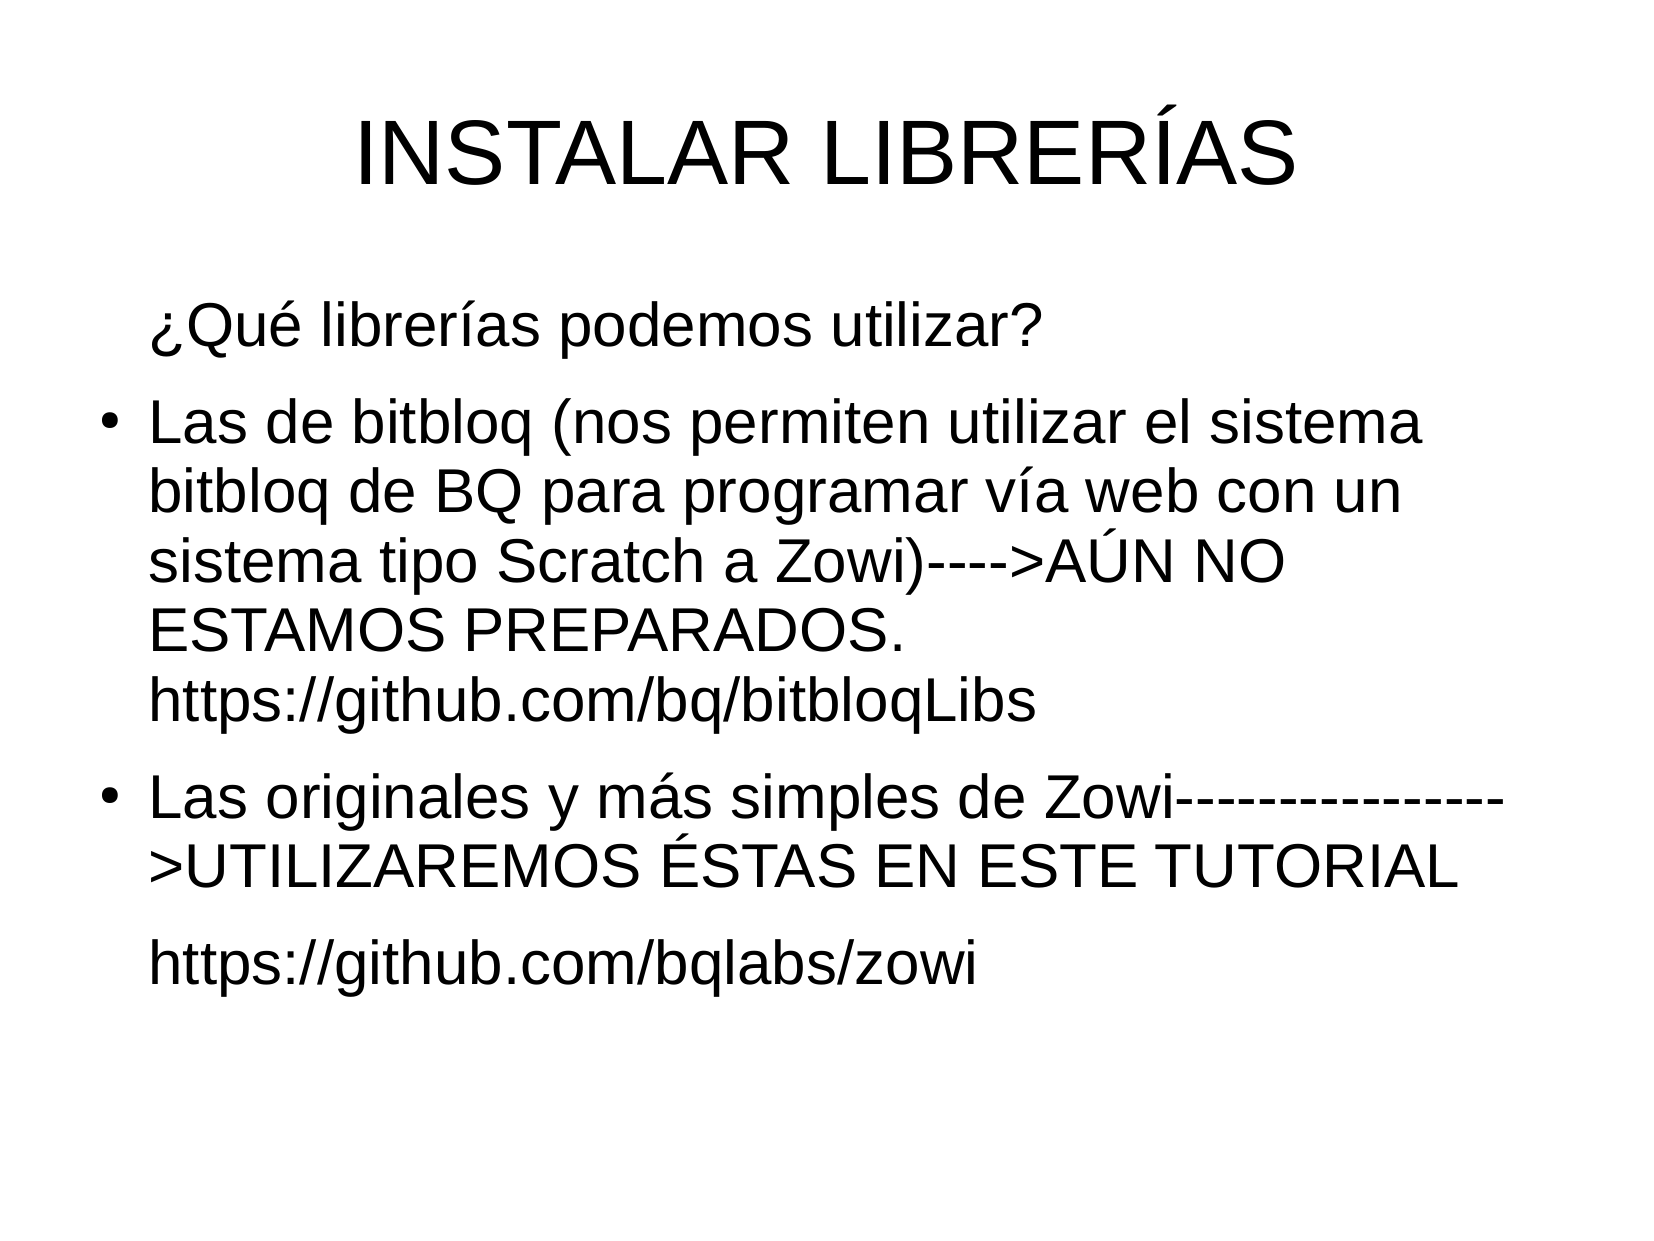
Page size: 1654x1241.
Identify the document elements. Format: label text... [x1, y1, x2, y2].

list ¿Qué librerías podemos utilizar? Las de bitbloq (nos permiten utilizar el sistema bitbloq de BQ para programar vía web con un sistema tipo Scratch a Zowi)---->AÚN NO ESTAMOS PREPARADOS. https://github.com/bq/bitbloqLibs Las originales y más simples de Zowi---------------->UTILIZAREMOS ÉSTAS EN ESTE TUTORIAL https://github.com/bqlabs/zowi [82, 290, 1571, 1010]
title INSTALAR LIBRERÍAS [82, 49, 1571, 257]
